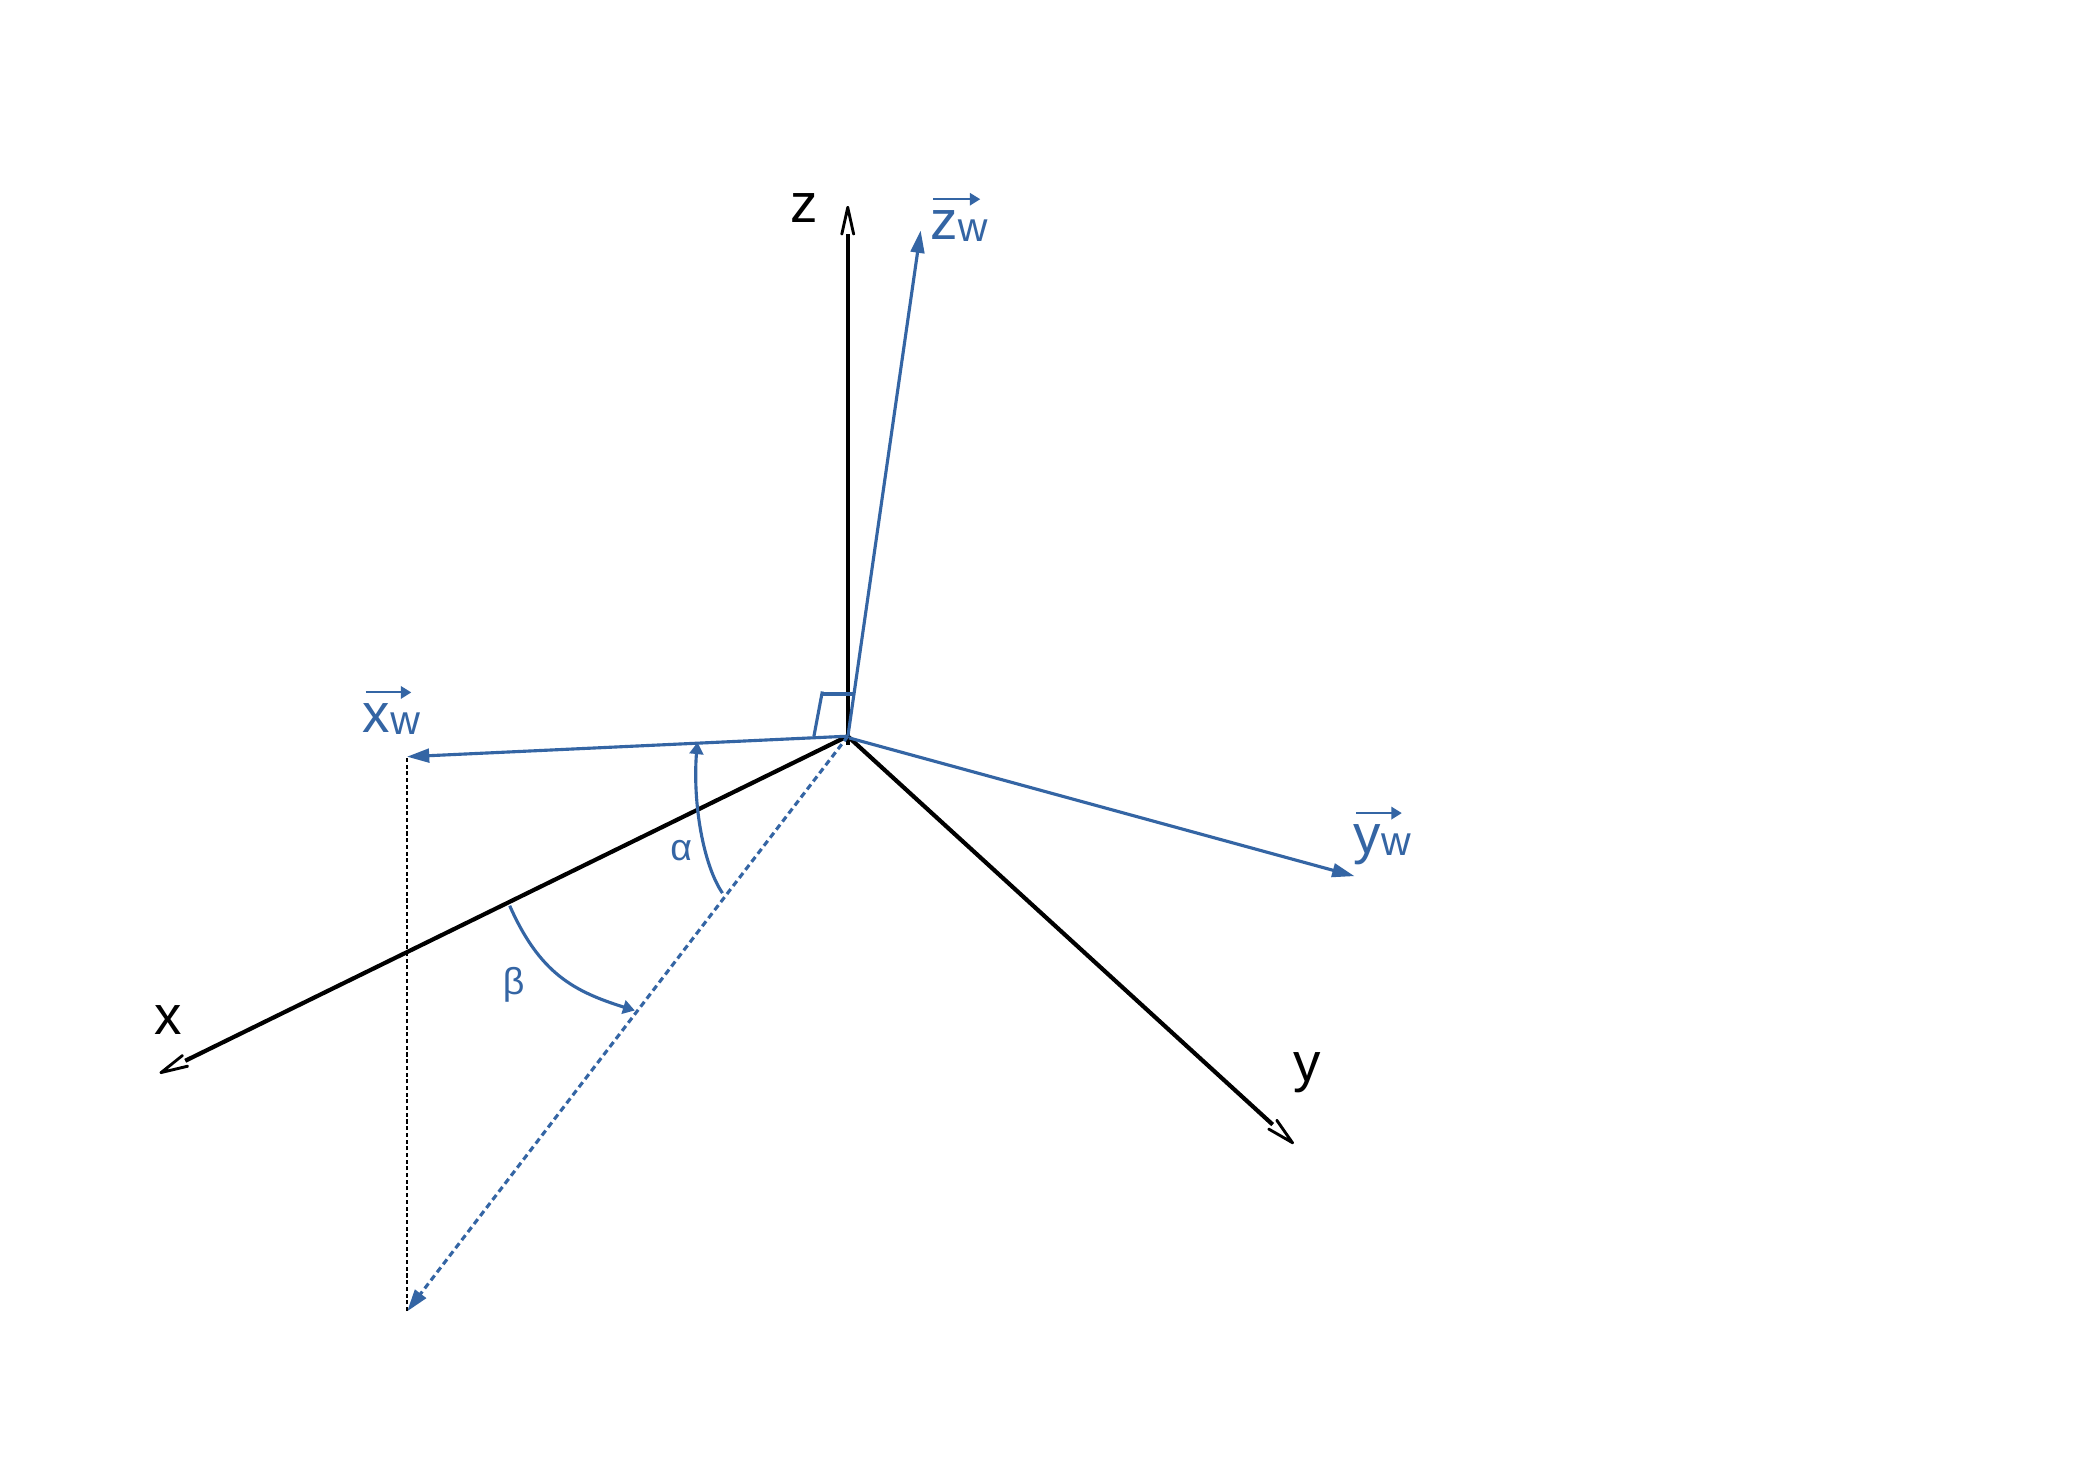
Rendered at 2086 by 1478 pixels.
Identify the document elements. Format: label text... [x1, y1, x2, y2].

text_box β [488, 953, 556, 1041]
text_box zw [915, 182, 1004, 277]
text_box x [140, 977, 198, 1074]
text_box yw [1338, 796, 1427, 901]
text_box α [655, 819, 719, 911]
text_box z [775, 165, 838, 252]
text_box xw [348, 675, 435, 770]
text_box y [1278, 1024, 1351, 1112]
